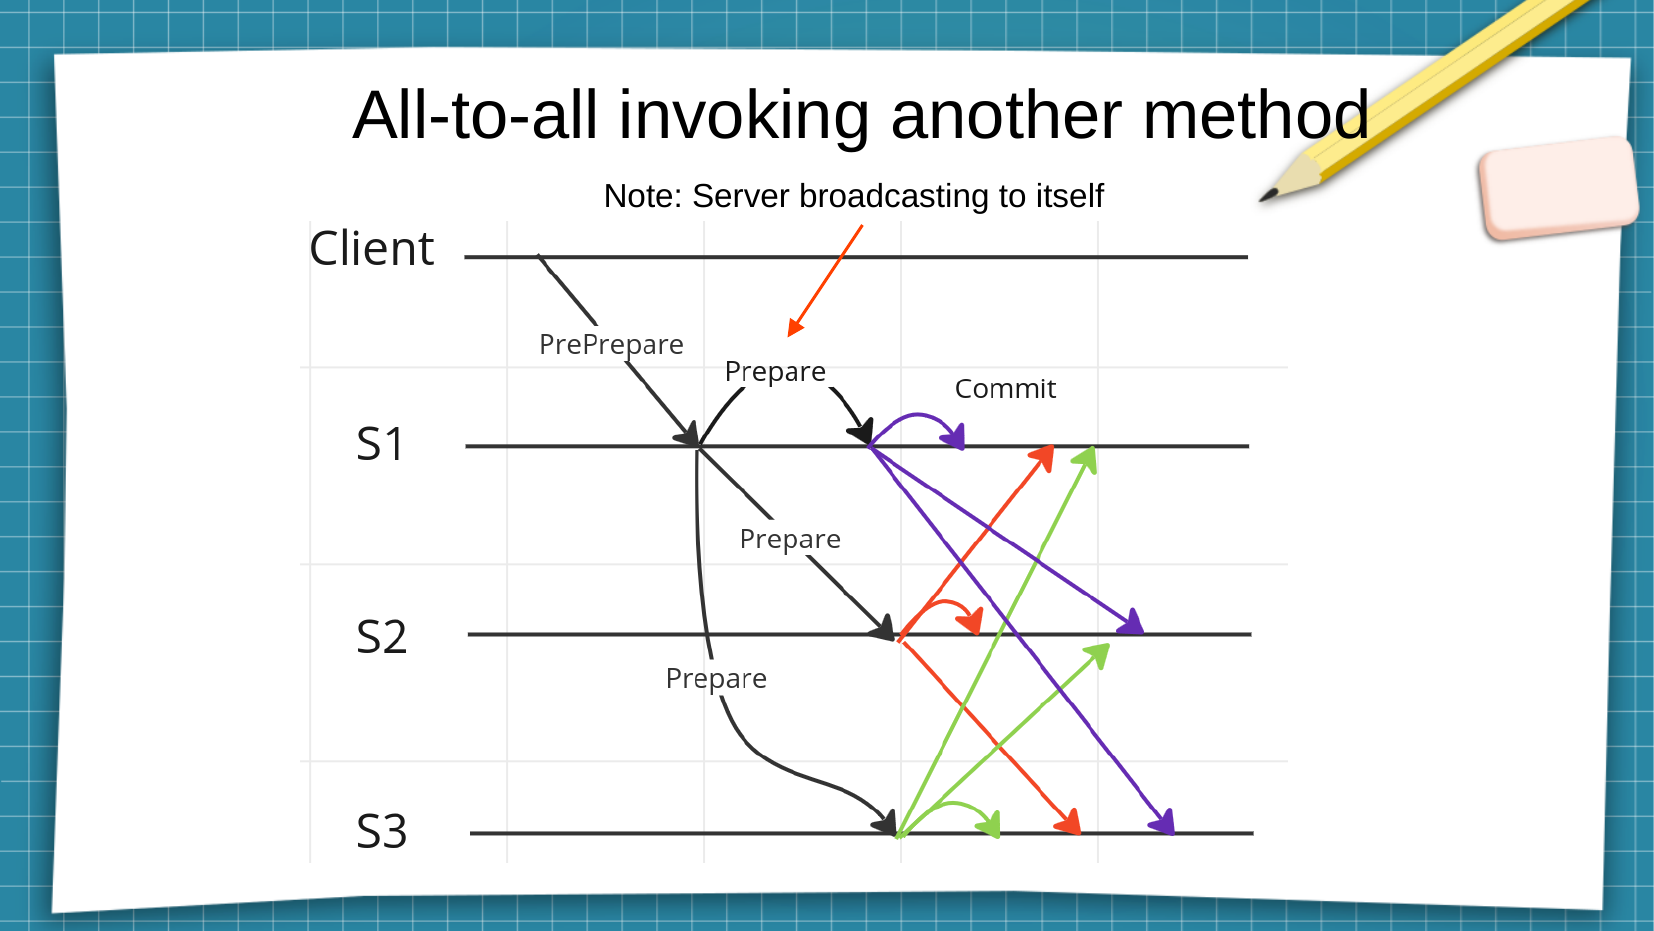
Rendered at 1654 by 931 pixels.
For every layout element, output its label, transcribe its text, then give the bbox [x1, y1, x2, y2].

title All-to-all invoking another method [82, 37, 1571, 193]
list Note: Server broadcasting to itself [532, 177, 1126, 223]
picture [0, 0, 1654, 931]
